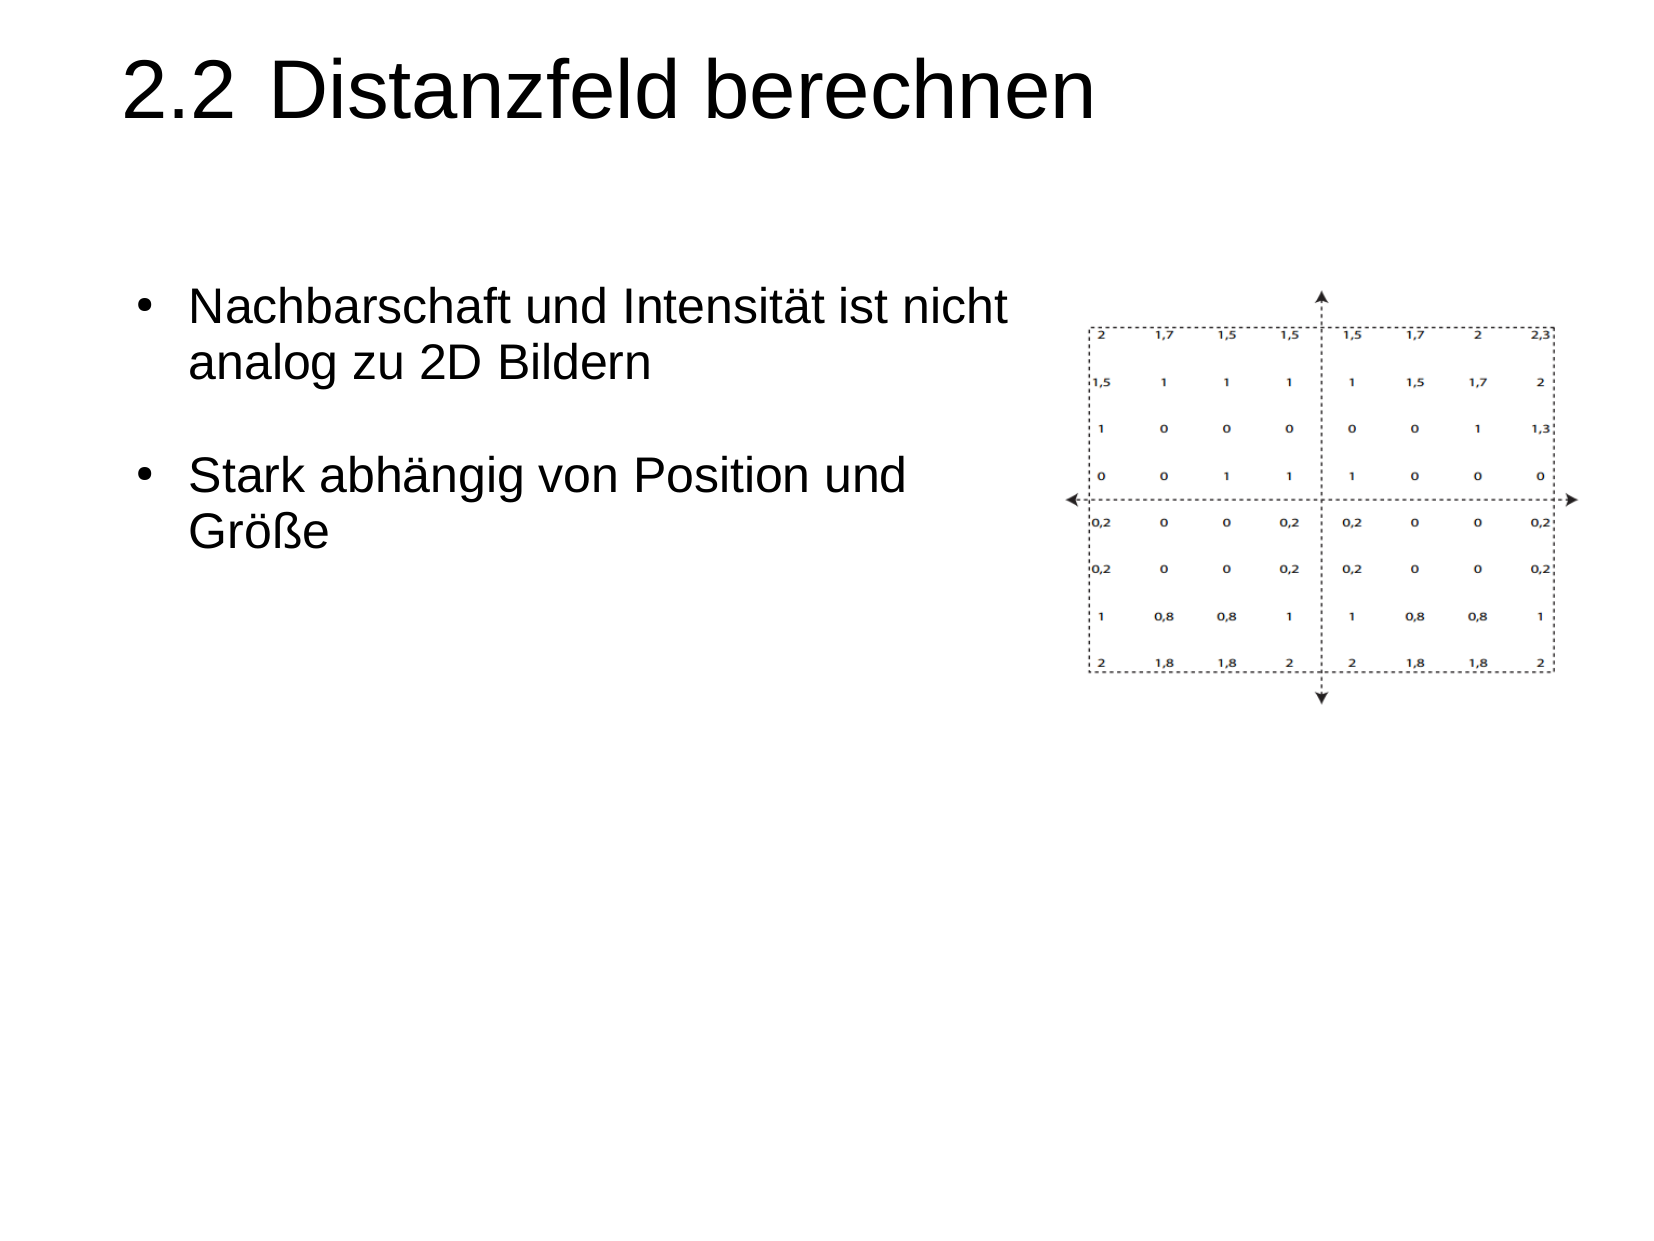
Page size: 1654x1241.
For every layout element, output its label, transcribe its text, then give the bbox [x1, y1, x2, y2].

picture [1062, 288, 1583, 709]
list Nachbarschaft und Intensität ist nicht analog zu 2D Bildern [118, 278, 1028, 447]
text_box Stark abhängig von Position und Größe [118, 447, 1040, 638]
text_box 2.2 Distanzfeld berechnen [106, 35, 1607, 144]
